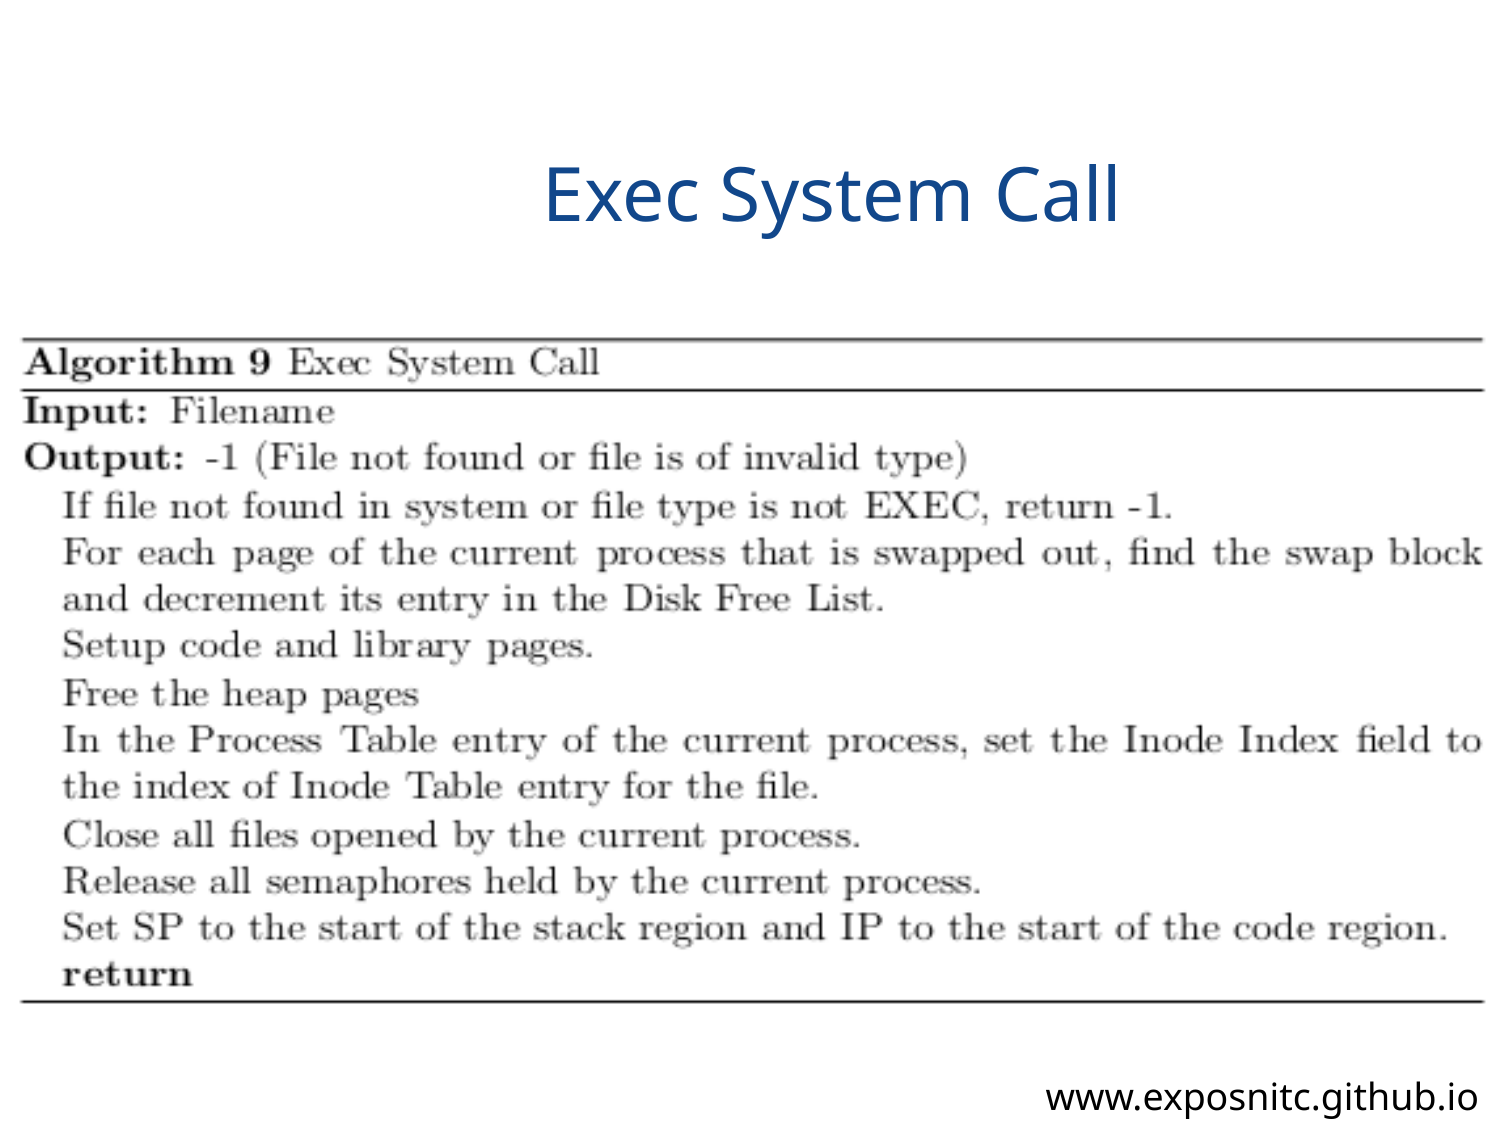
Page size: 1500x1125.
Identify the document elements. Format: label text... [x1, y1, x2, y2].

text_box www.exposnitc.github.io [1025, 1065, 1500, 1125]
picture [0, 324, 1500, 1028]
title Exec System Call [225, 112, 1440, 251]
